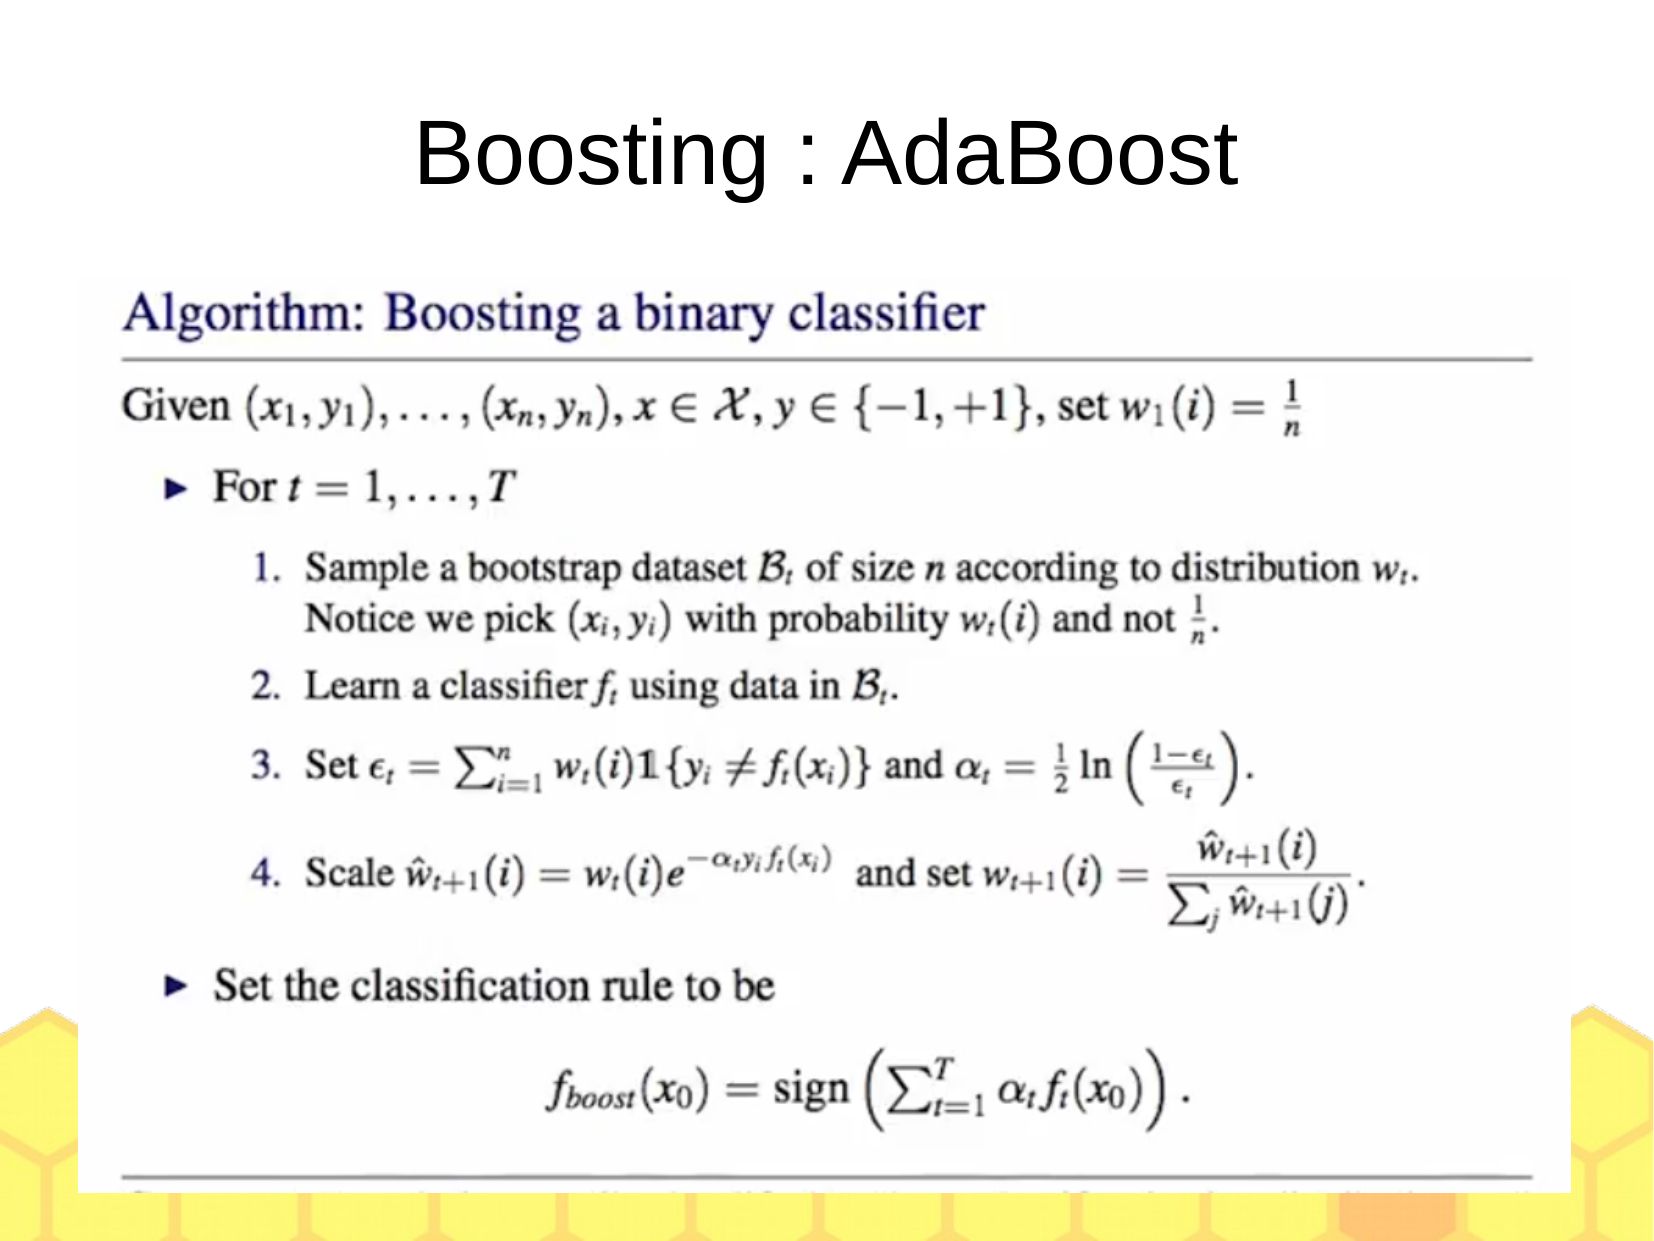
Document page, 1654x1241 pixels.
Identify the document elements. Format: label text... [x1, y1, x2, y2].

picture [0, 277, 1654, 1241]
title Boosting : AdaBoost [82, 49, 1571, 257]
